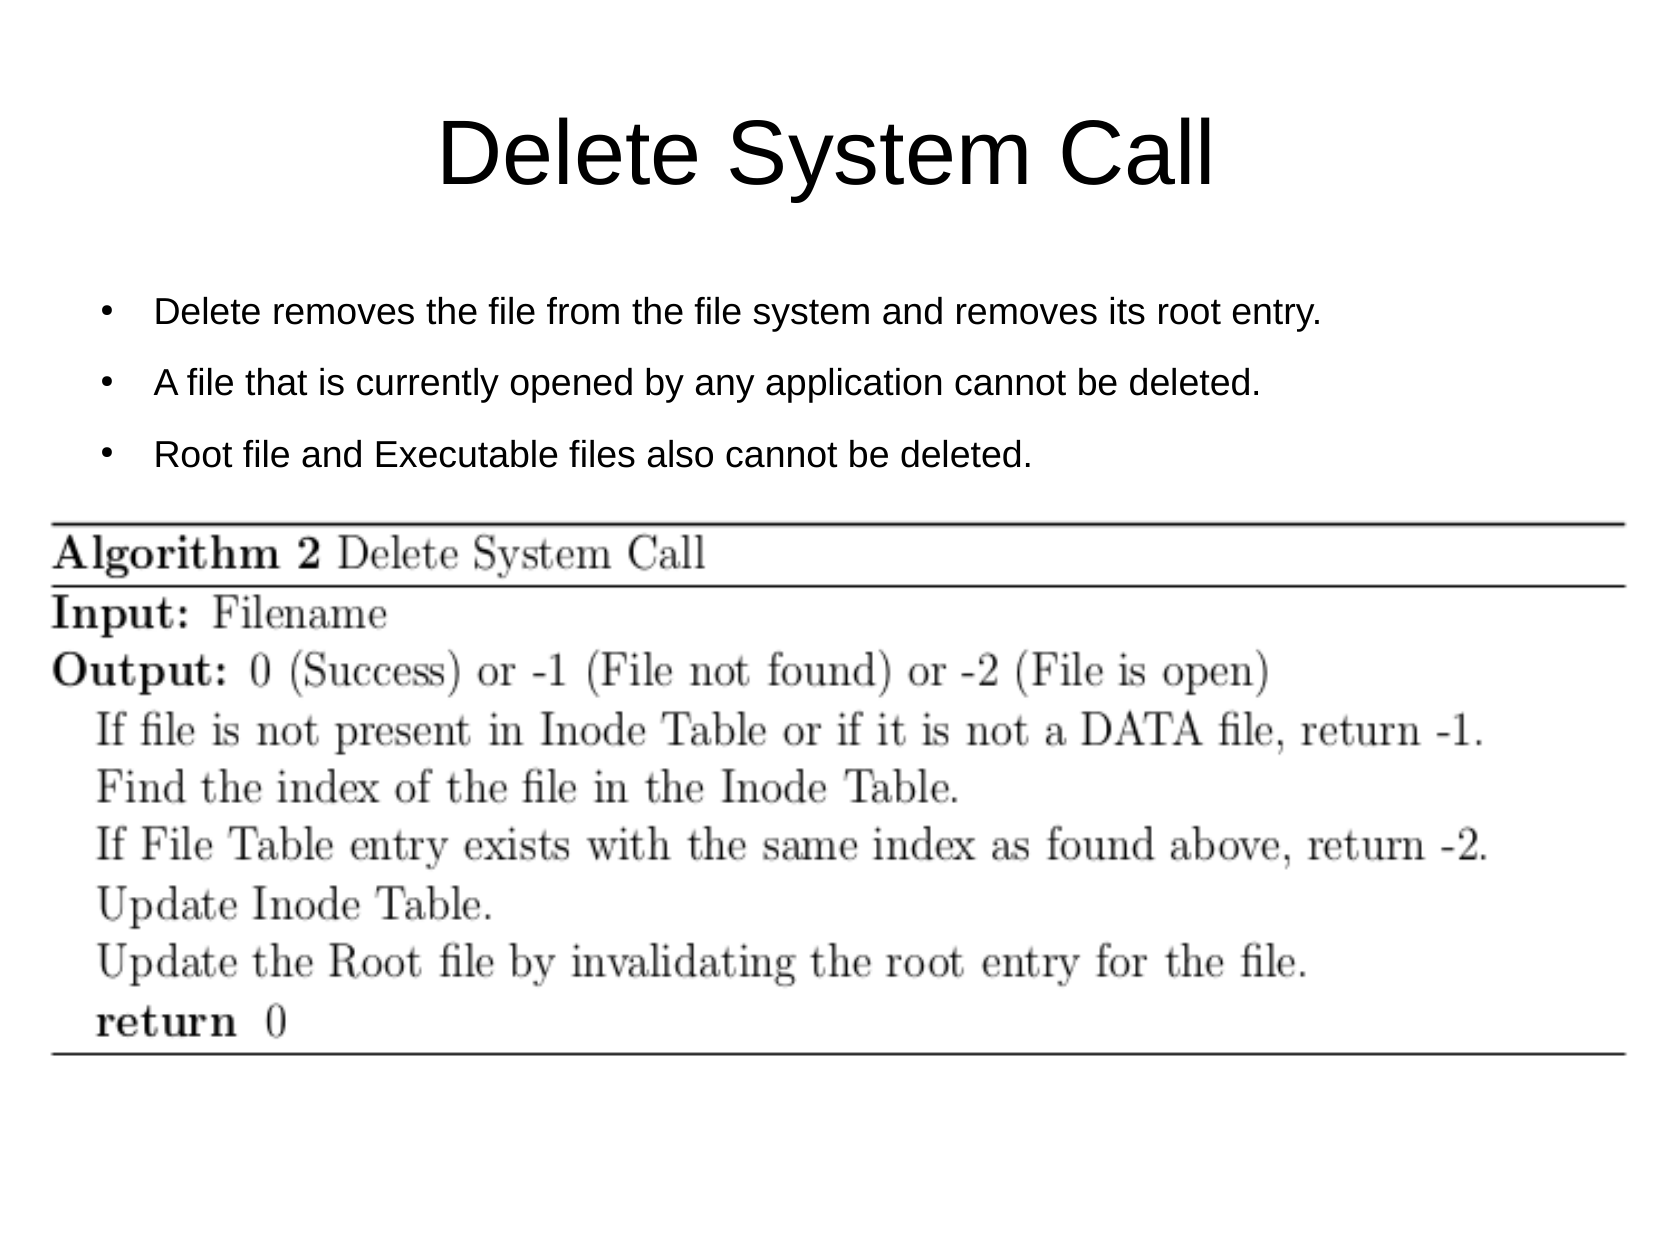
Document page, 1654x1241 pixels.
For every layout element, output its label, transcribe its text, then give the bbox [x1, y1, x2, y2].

picture [47, 507, 1654, 1087]
list Delete removes the file from the file system and removes its root entry. A file that is currently opened by any application cannot be deleted. Root file and Executable files also cannot be deleted. [82, 290, 1571, 507]
title Delete System Call [82, 49, 1571, 257]
